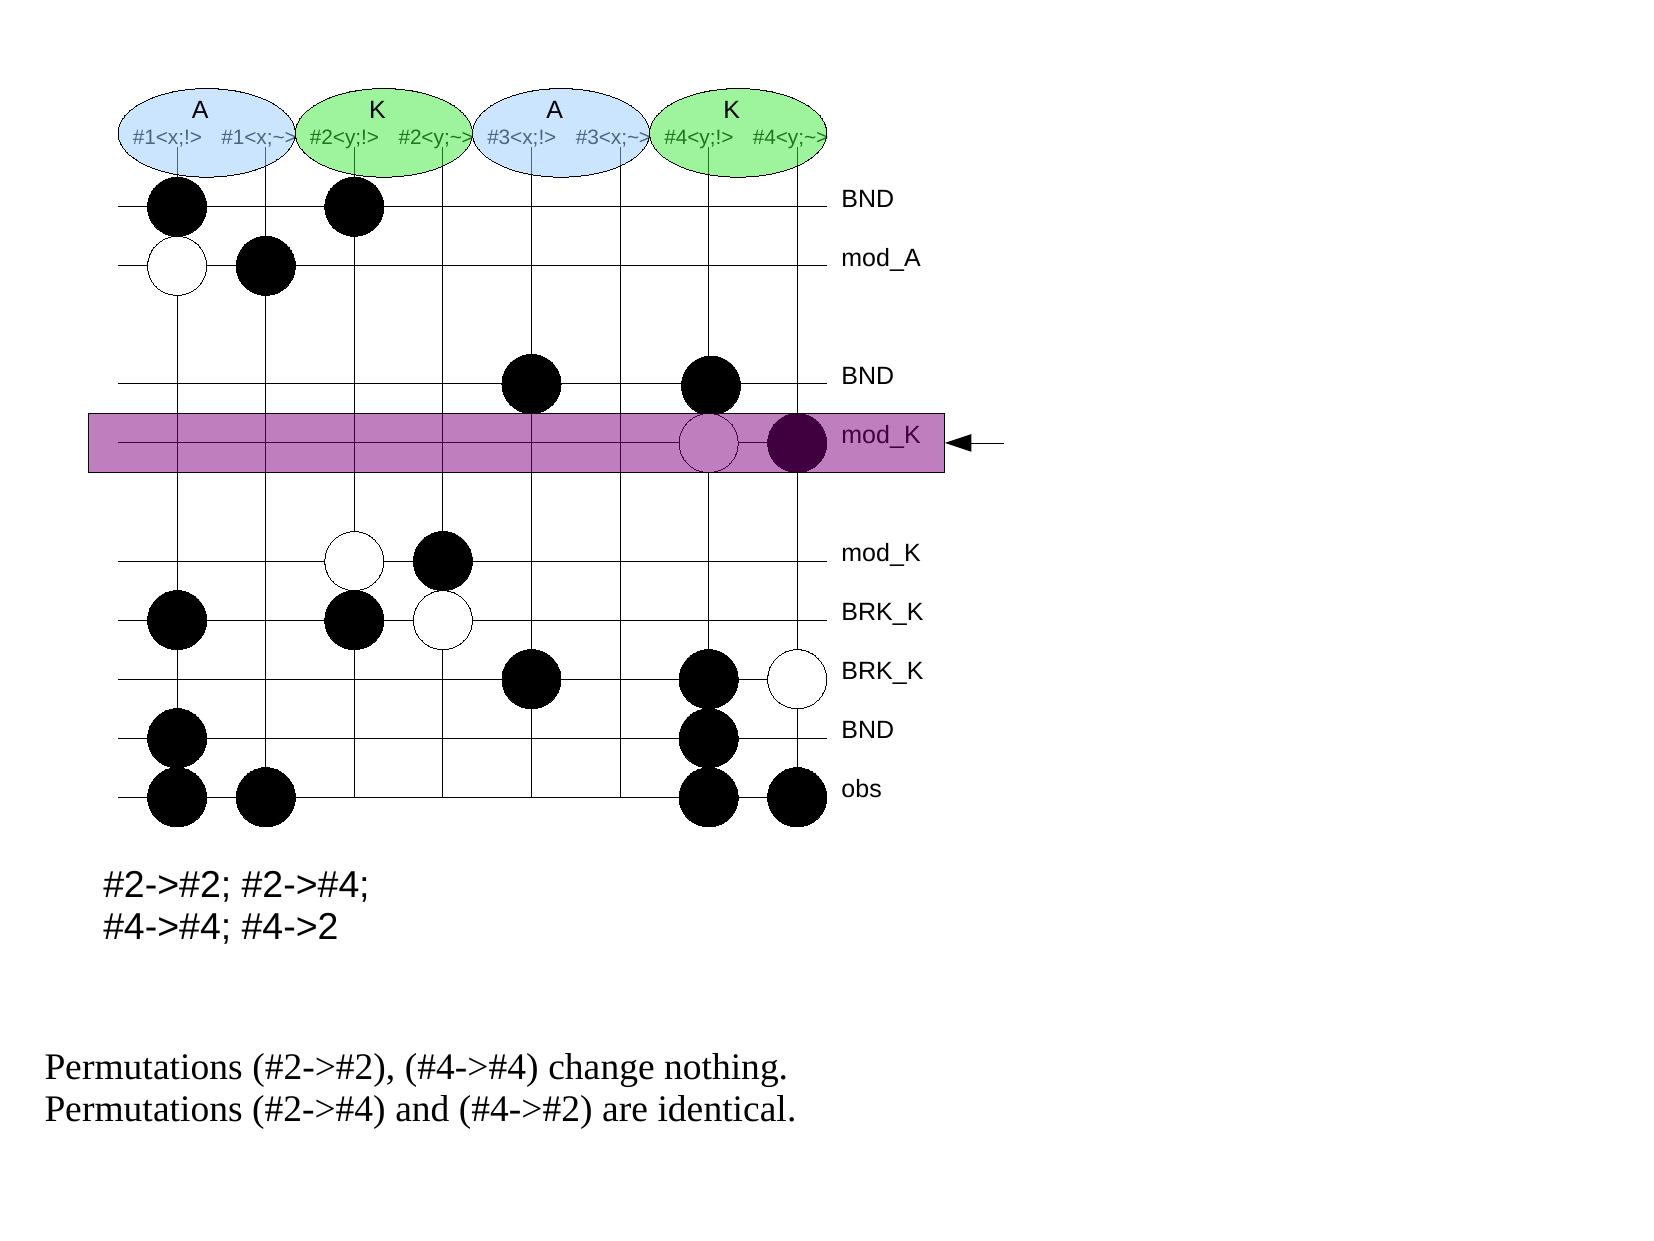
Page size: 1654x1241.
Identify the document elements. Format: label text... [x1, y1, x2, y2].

text_box [147, 177, 207, 296]
text_box mod_A [826, 236, 937, 296]
text_box K [354, 88, 401, 132]
text_box mod_K [826, 531, 937, 590]
text_box [767, 649, 827, 709]
text_box [236, 767, 296, 827]
text_box BND [826, 708, 910, 768]
text_box A [177, 88, 224, 132]
text_box BND [826, 177, 910, 236]
text_box [324, 531, 384, 650]
text_box [679, 649, 739, 827]
text_box #1<x;!> [118, 140, 129, 156]
text_box BRK_K [826, 649, 939, 709]
text_box [767, 767, 827, 827]
text_box #1<x;~> [284, 141, 295, 156]
text_box [413, 531, 473, 650]
text_box #3<x;!> [472, 138, 484, 156]
text_box [88, 354, 945, 473]
text_box [236, 236, 296, 296]
text_box BRK_K [826, 590, 939, 649]
text_box [147, 590, 207, 650]
text_box #2<y;~> [461, 141, 472, 156]
text_box #2<y;!> [295, 139, 307, 156]
text_box BND [826, 354, 910, 413]
text_box #2->#2; #2->#4; #4->#4; #4->2 [88, 856, 385, 956]
text_box Permutations (#2->#2), (#4->#4) change nothing. Permutations (#2->#4) and (#4->#2) are identical. [29, 1038, 812, 1182]
text_box A [531, 88, 578, 132]
text_box [118, 89, 827, 178]
text_box #4<y;~> [815, 118, 843, 156]
text_box K [708, 88, 756, 132]
text_box [147, 708, 207, 827]
text_box #4<y;!> [649, 138, 661, 156]
text_box #3<x;~> [638, 142, 649, 156]
text_box obs [826, 767, 897, 827]
text_box [501, 649, 562, 709]
text_box [324, 177, 384, 237]
